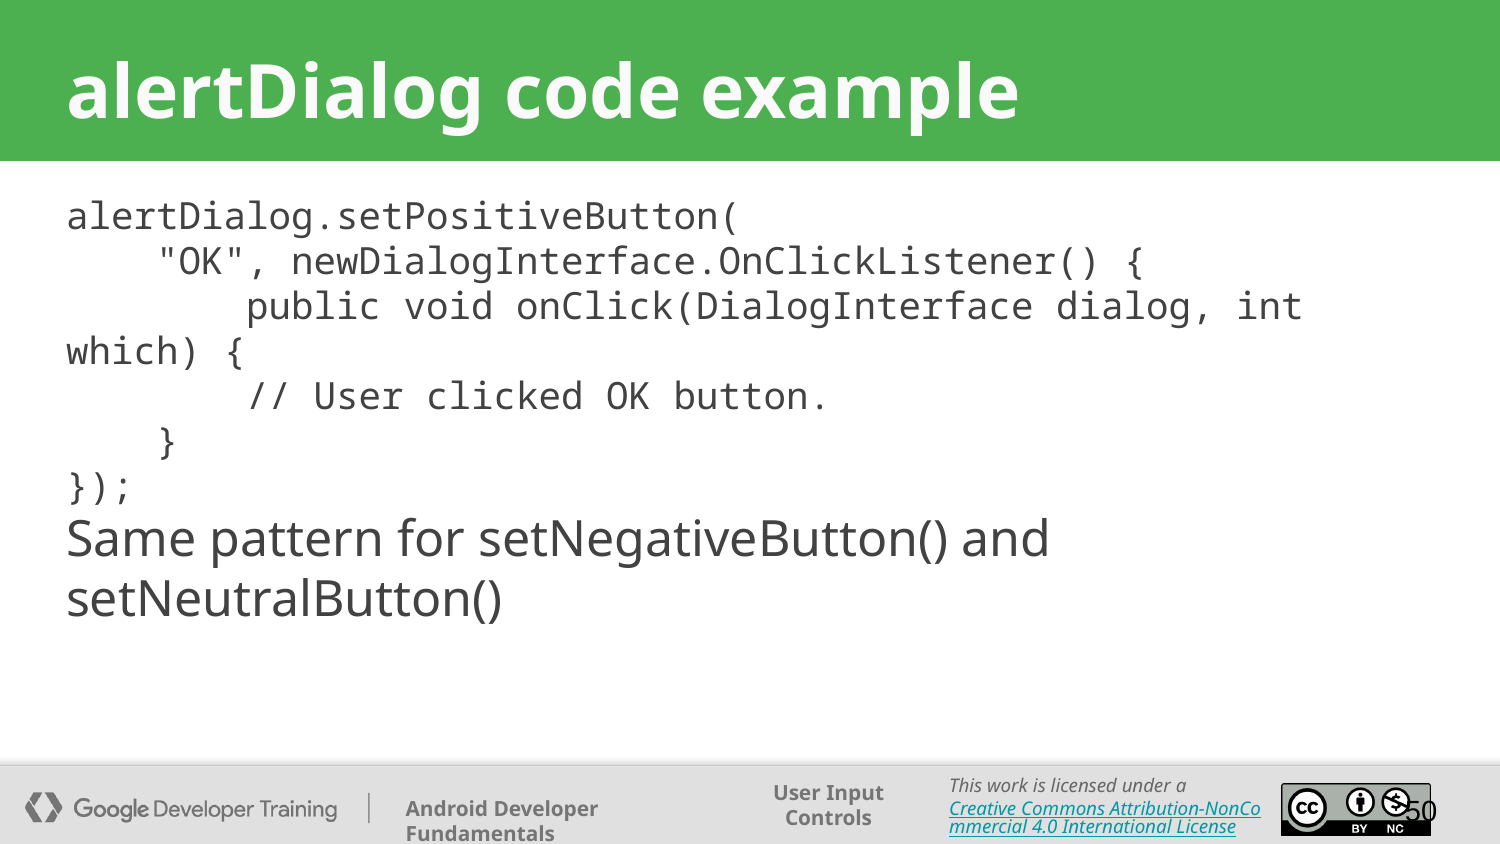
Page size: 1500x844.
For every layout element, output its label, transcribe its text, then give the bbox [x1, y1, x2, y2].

list alertDialog.setPositiveButton( "OK", newDialogInterface.OnClickListener() { public void onClick(DialogInterface dialog, int which) { // User clicked OK button. } }); Same pattern for setNegativeButton() and setNeutralButton() [51, 176, 1449, 737]
slide_number <number> [1389, 777, 1480, 842]
picture [0, 161, 1500, 844]
title alertDialog code example [51, 28, 1449, 122]
